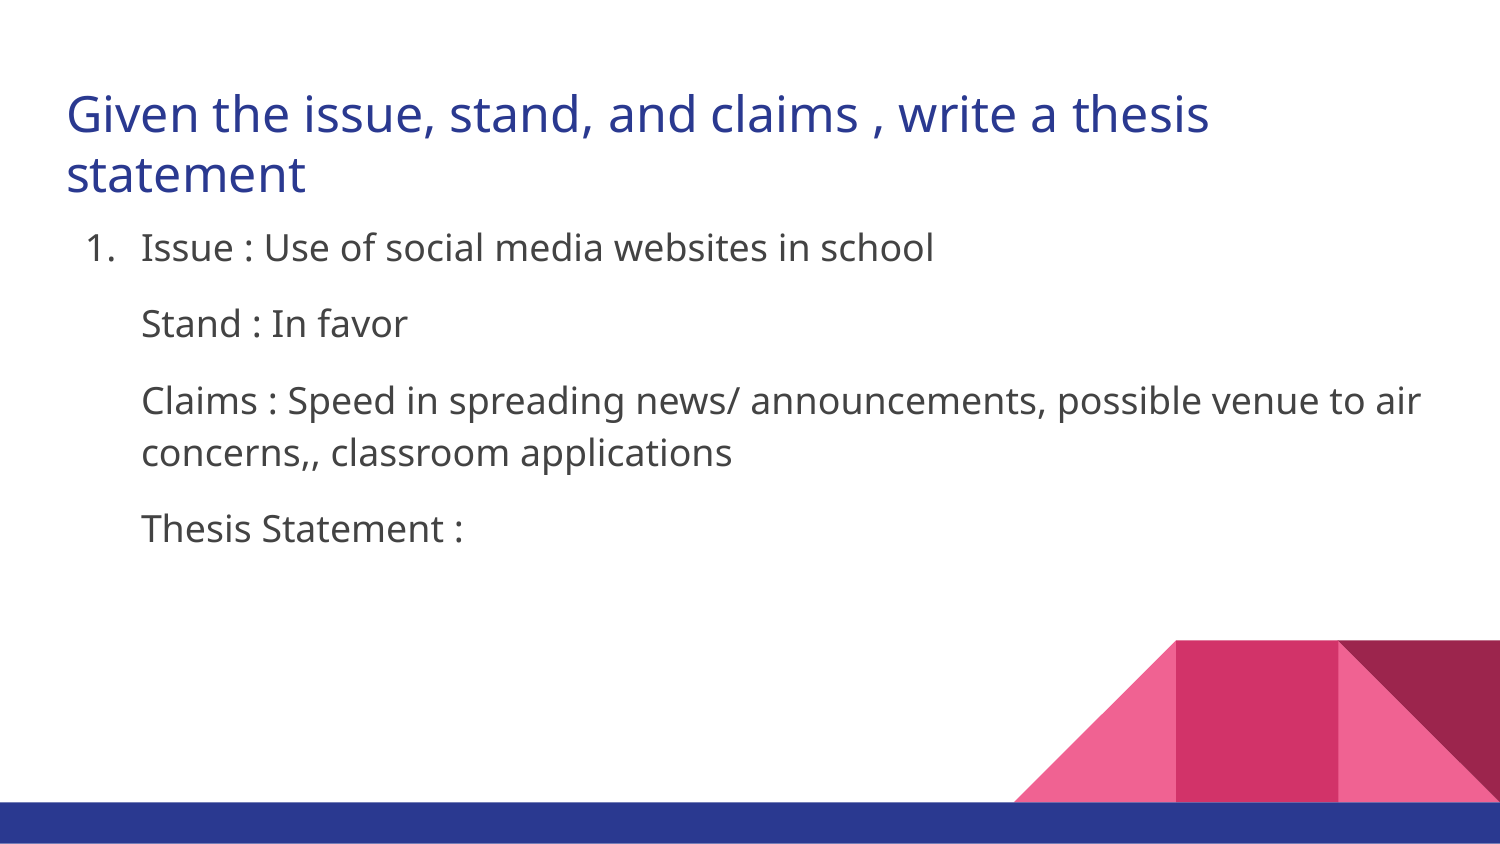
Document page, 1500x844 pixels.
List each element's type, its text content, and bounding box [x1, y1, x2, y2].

title Given the issue, stand, and claims , write a thesis statement [51, 67, 1449, 167]
list Issue : Use of social media websites in school Stand : In favor Claims : Speed in spreading news/ announcements, possible venue to air concerns,, classroom applications Thesis Statement : [51, 201, 1449, 750]
